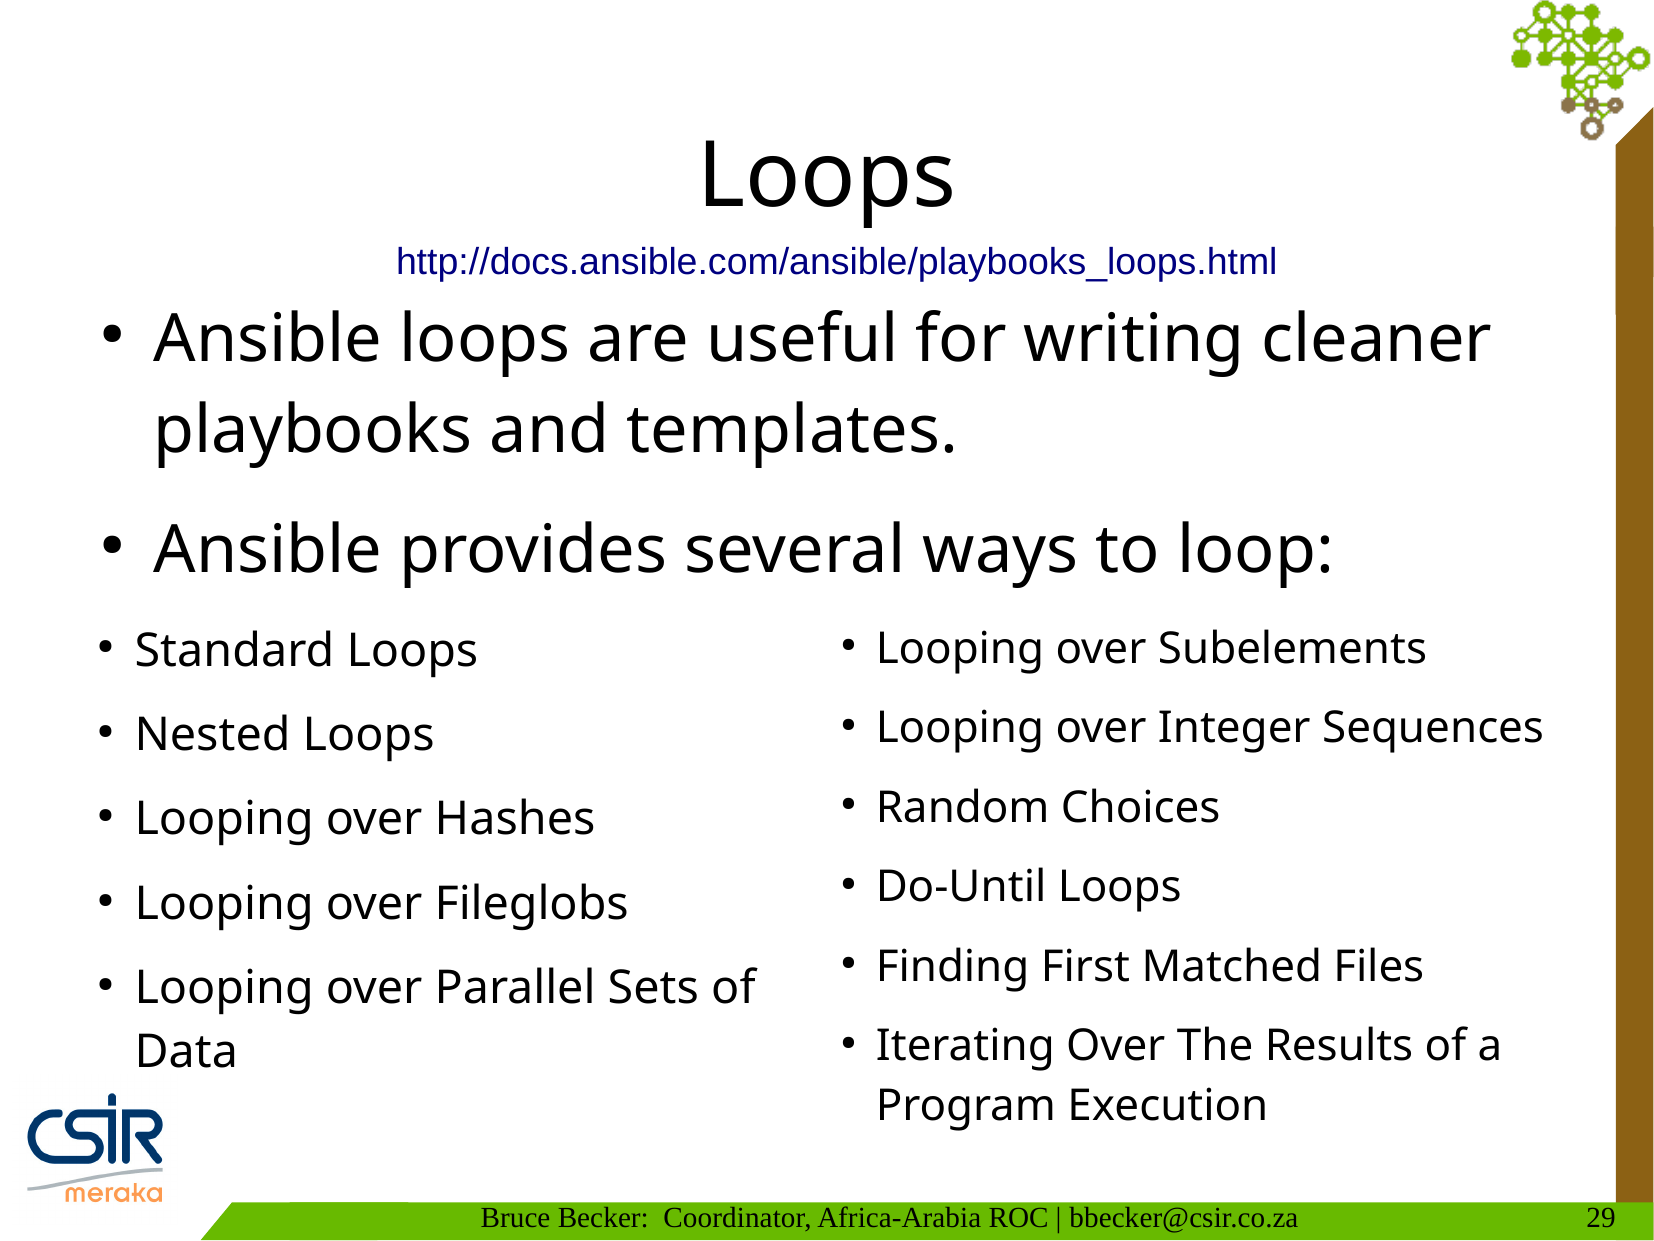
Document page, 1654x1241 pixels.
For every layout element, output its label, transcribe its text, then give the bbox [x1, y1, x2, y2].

title Loops [82, 67, 1571, 275]
text_box http://docs.ansible.com/ansible/playbooks_loops.html [381, 233, 1293, 291]
list Standard Loops Nested Loops Looping over Hashes Looping over Fileglobs Looping over Parallel Sets of Data [84, 616, 824, 1083]
list Ansible loops are useful for writing cleaner playbooks and templates. Ansible provides several ways to loop: [82, 290, 1571, 585]
picture [12, 1074, 178, 1225]
list Looping over Subelements Looping over Integer Sequences Random Choices Do-Until Loops Finding First Matched Files Iterating Over The Results of a Program Execution [829, 616, 1568, 1139]
picture [1503, 0, 1654, 144]
